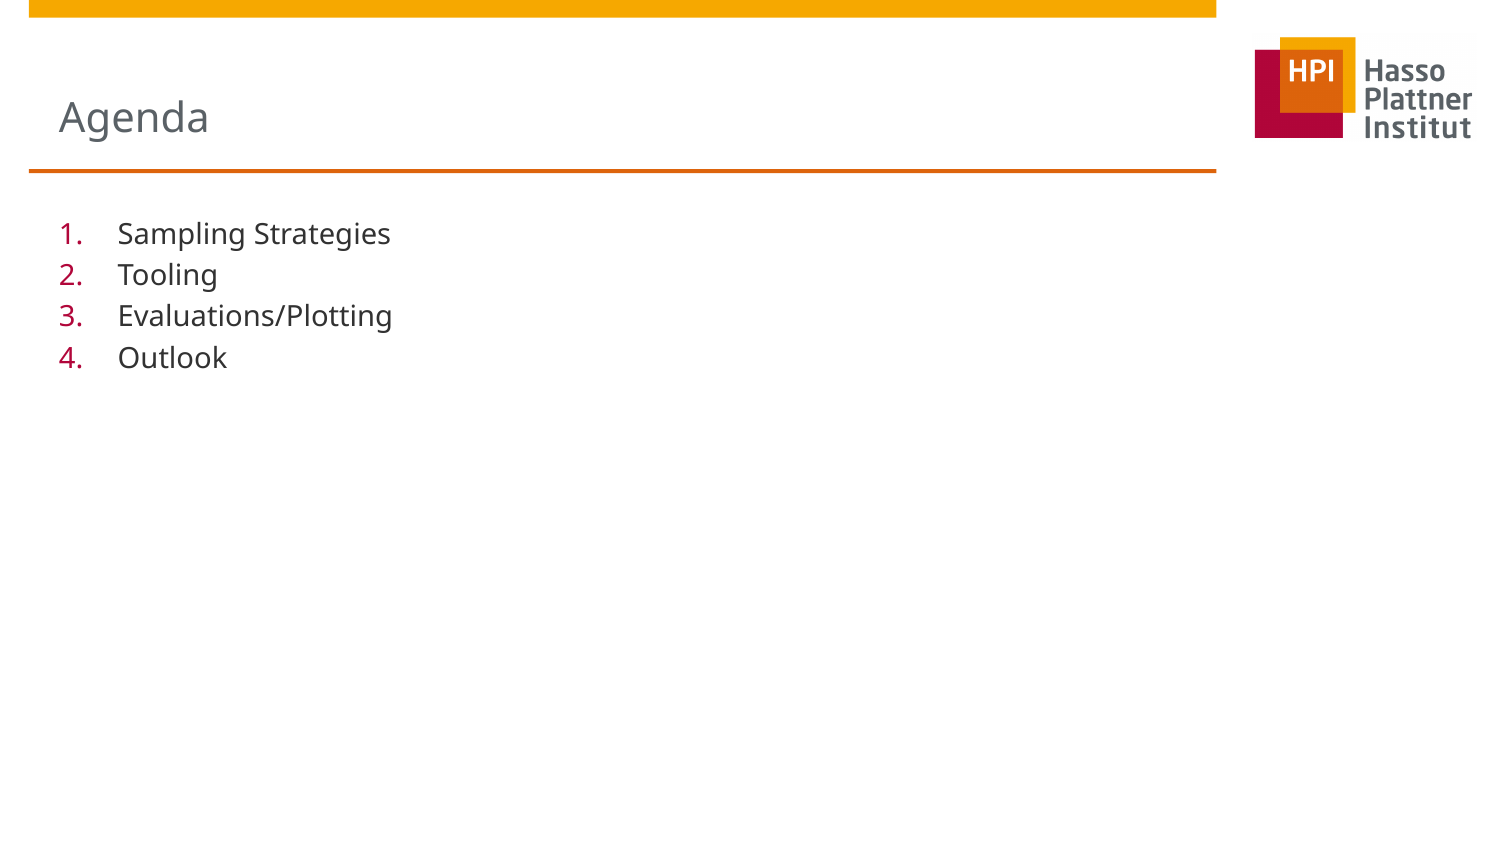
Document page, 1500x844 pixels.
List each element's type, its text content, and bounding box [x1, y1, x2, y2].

list Sampling Strategies Tooling Evaluations/Plotting Outlook [58, 203, 1187, 788]
title Agenda [58, 17, 1187, 170]
picture [1252, 33, 1477, 142]
